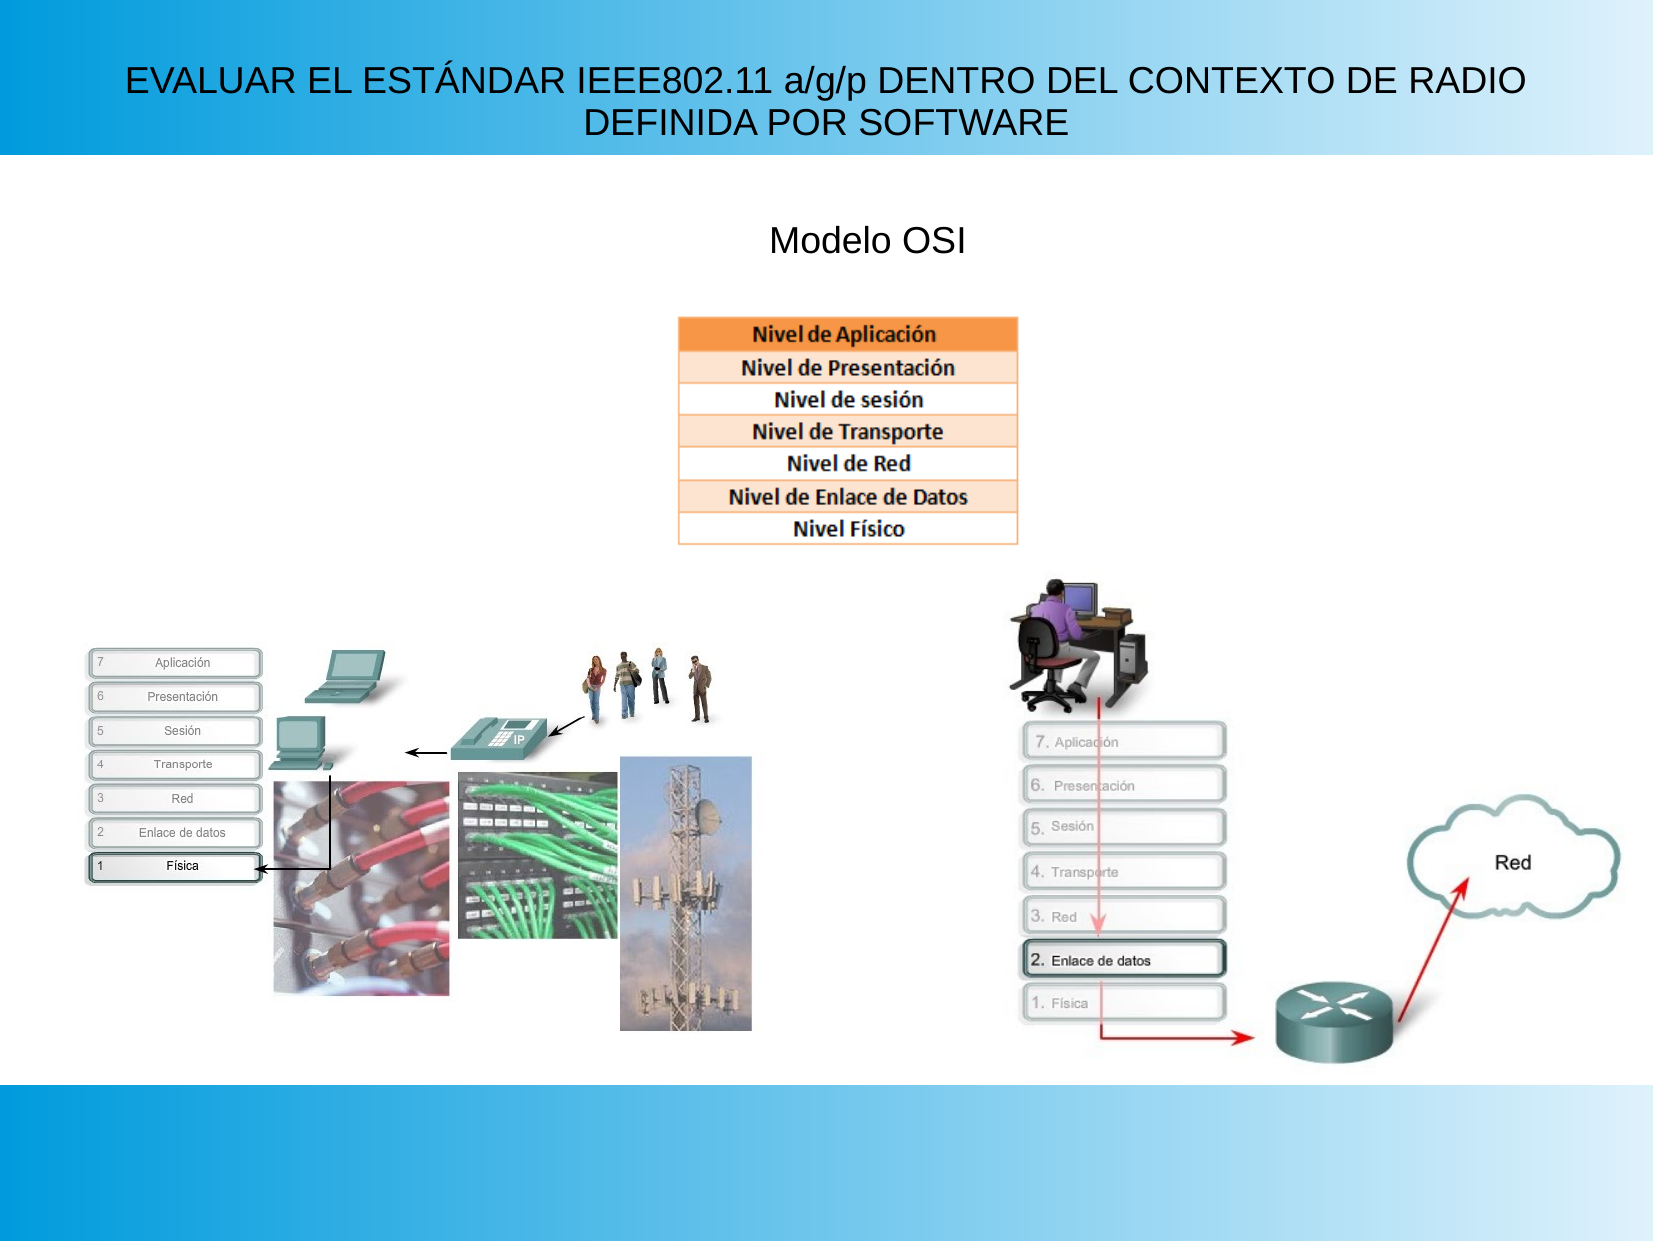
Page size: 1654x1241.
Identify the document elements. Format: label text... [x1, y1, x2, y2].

text_box Modelo OSI [566, 212, 1170, 270]
picture [70, 625, 804, 1040]
title EVALUAR EL ESTÁNDAR IEEE802.11 a/g/p DENTRO DEL CONTEXTO DE RADIO DEFINIDA POR SOFTWARE [82, 49, 1571, 154]
picture [661, 307, 1645, 1075]
